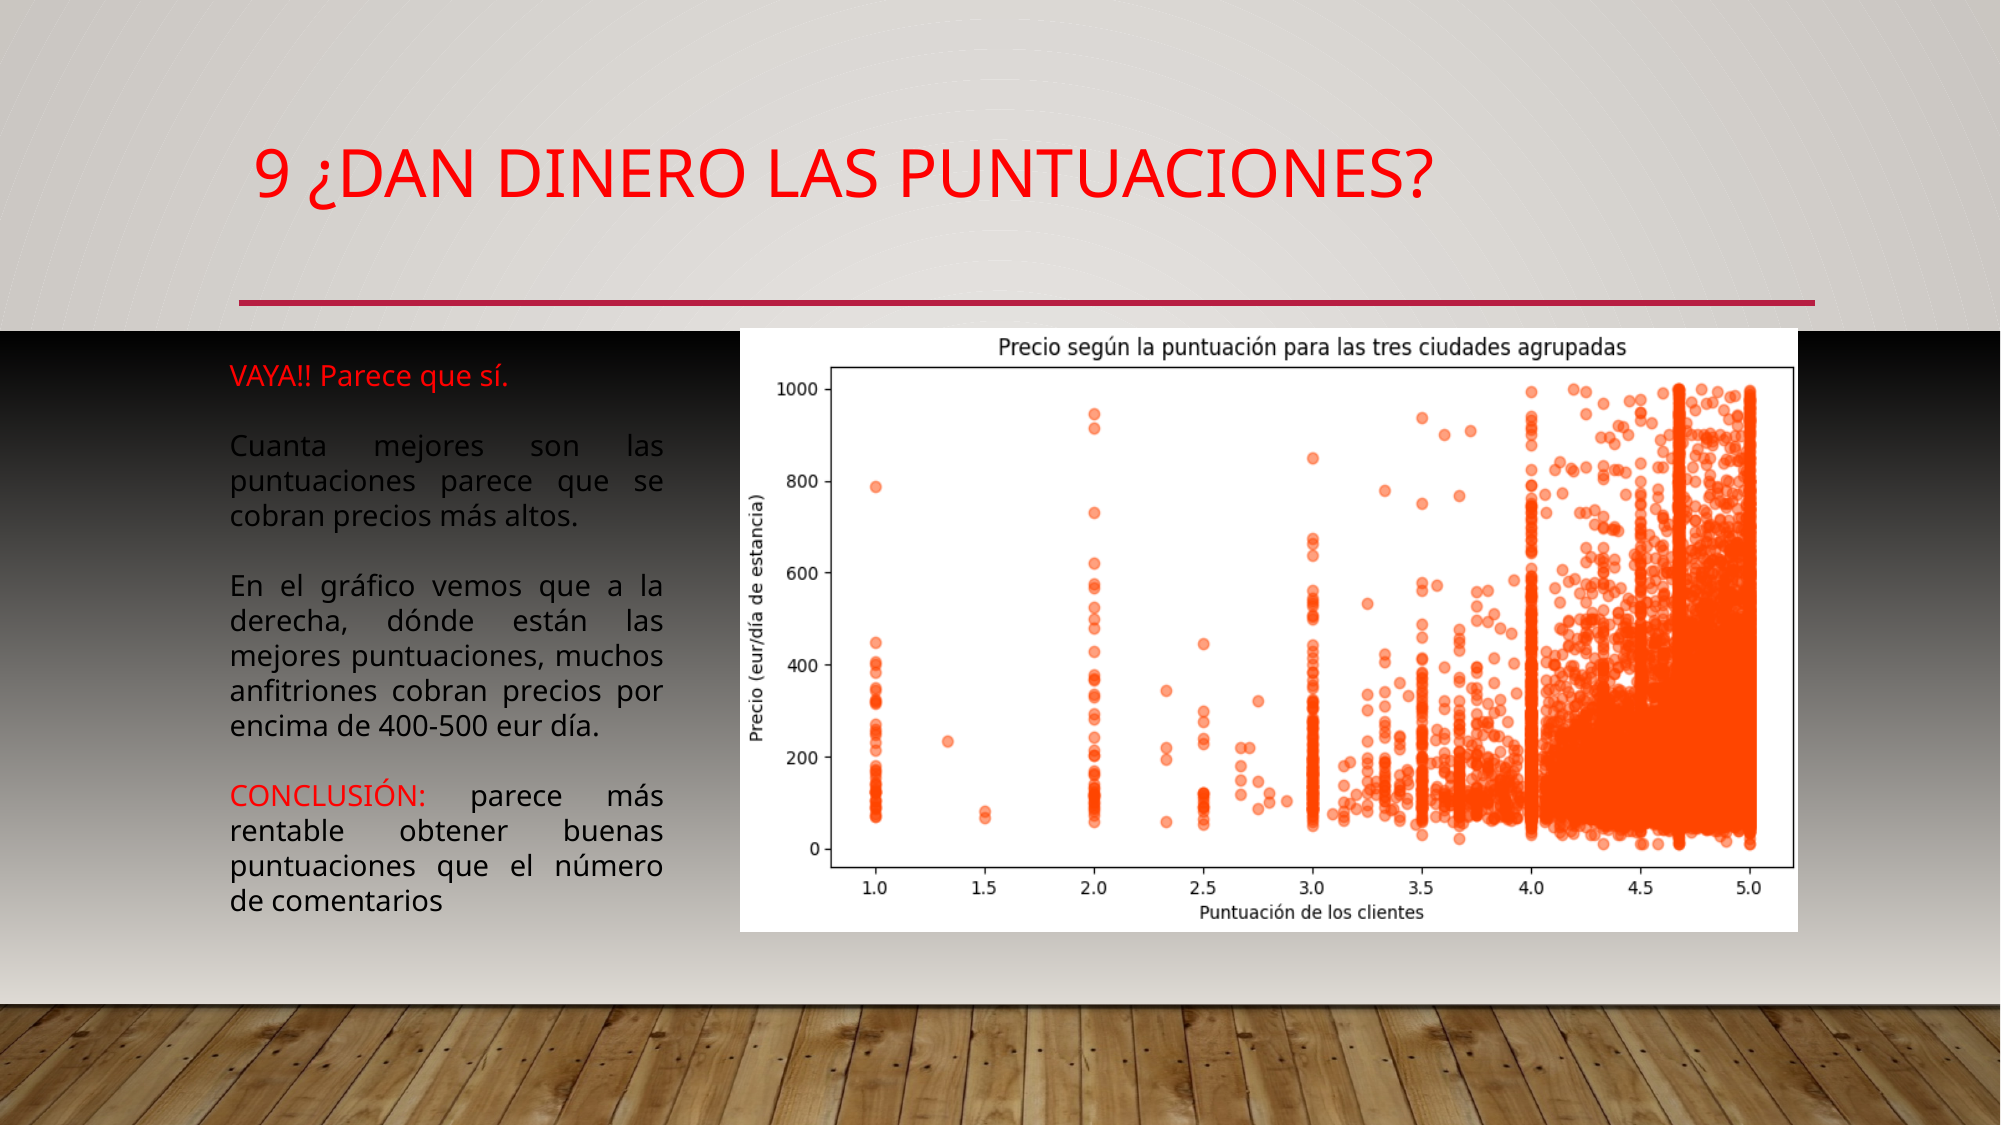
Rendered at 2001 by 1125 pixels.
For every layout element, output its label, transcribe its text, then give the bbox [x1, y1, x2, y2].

title 9 ¿dan dinero las puntuaciones? [238, 131, 1814, 305]
picture [740, 328, 1798, 933]
text_box VAYA!! Parece que sí. Cuanta mejores son las puntuaciones parece que se cobran precios más altos. En el gráfico vemos que a la derecha, dónde están las mejores puntuaciones, muchos anfitriones cobran precios por encima de 400-500 eur día. CONCLUSIÓN: parece más rentable obtener buenas puntuaciones que el número de comentarios [214, 350, 680, 931]
